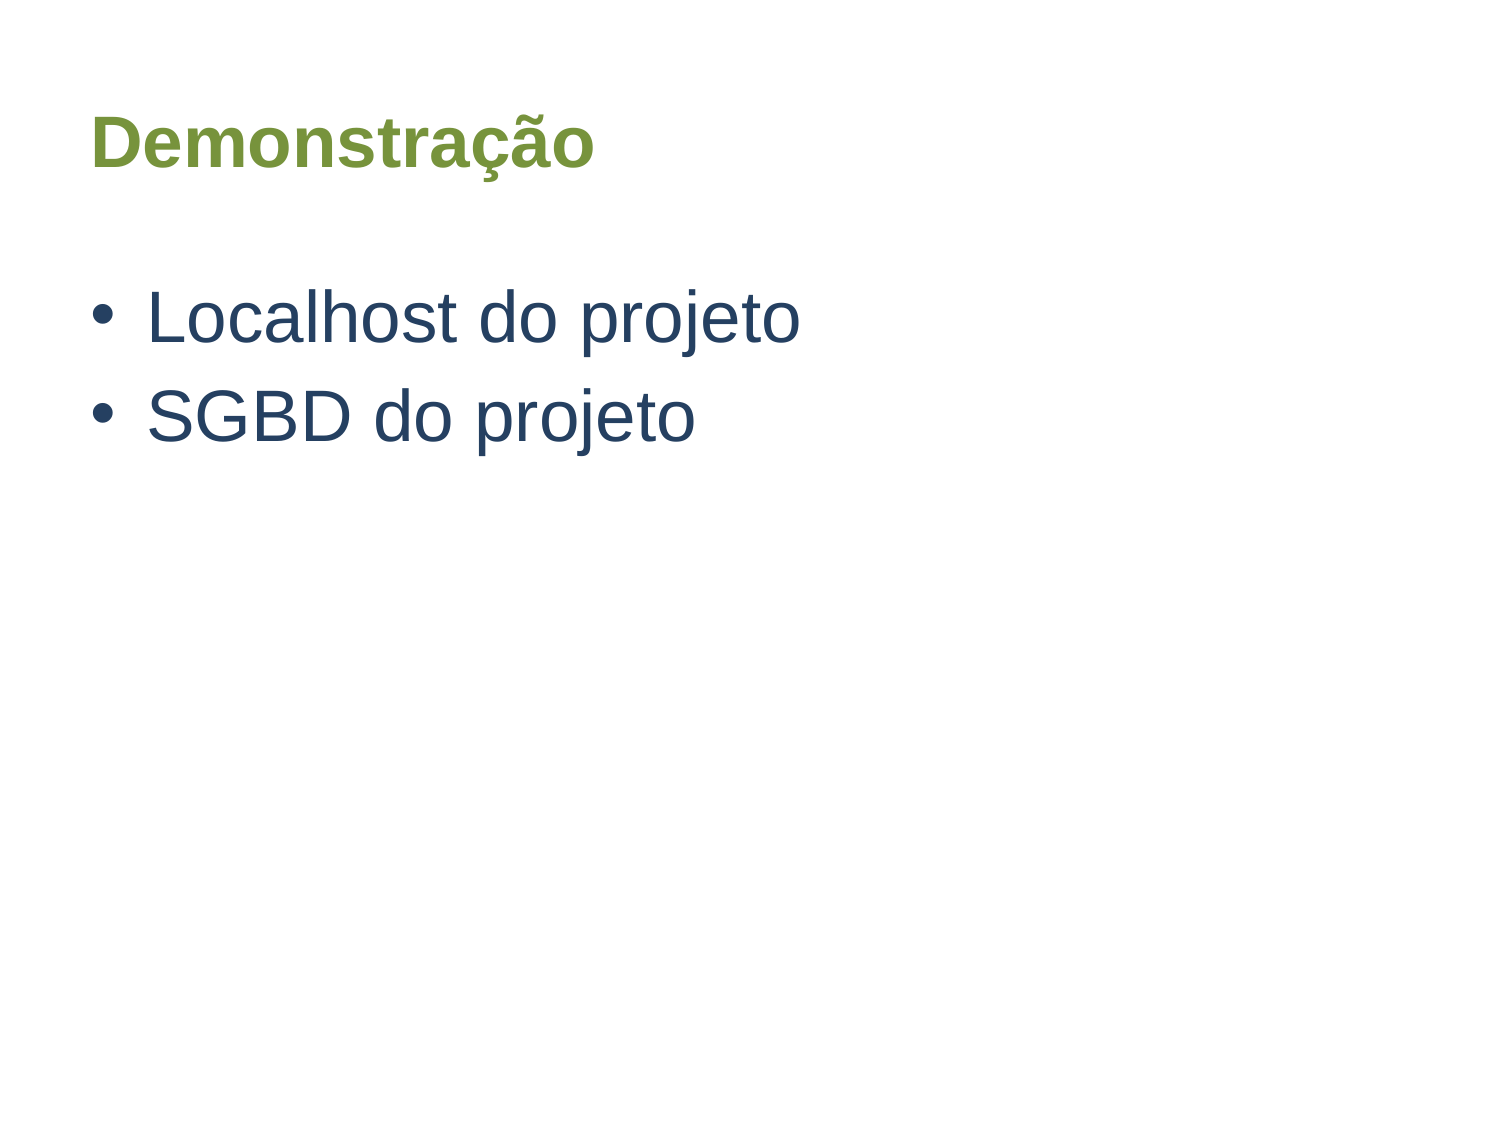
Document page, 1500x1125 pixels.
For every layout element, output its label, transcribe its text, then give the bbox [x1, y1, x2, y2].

list Localhost do projeto SGBD do projeto [75, 262, 1425, 1005]
title Demonstração [75, 45, 1425, 233]
